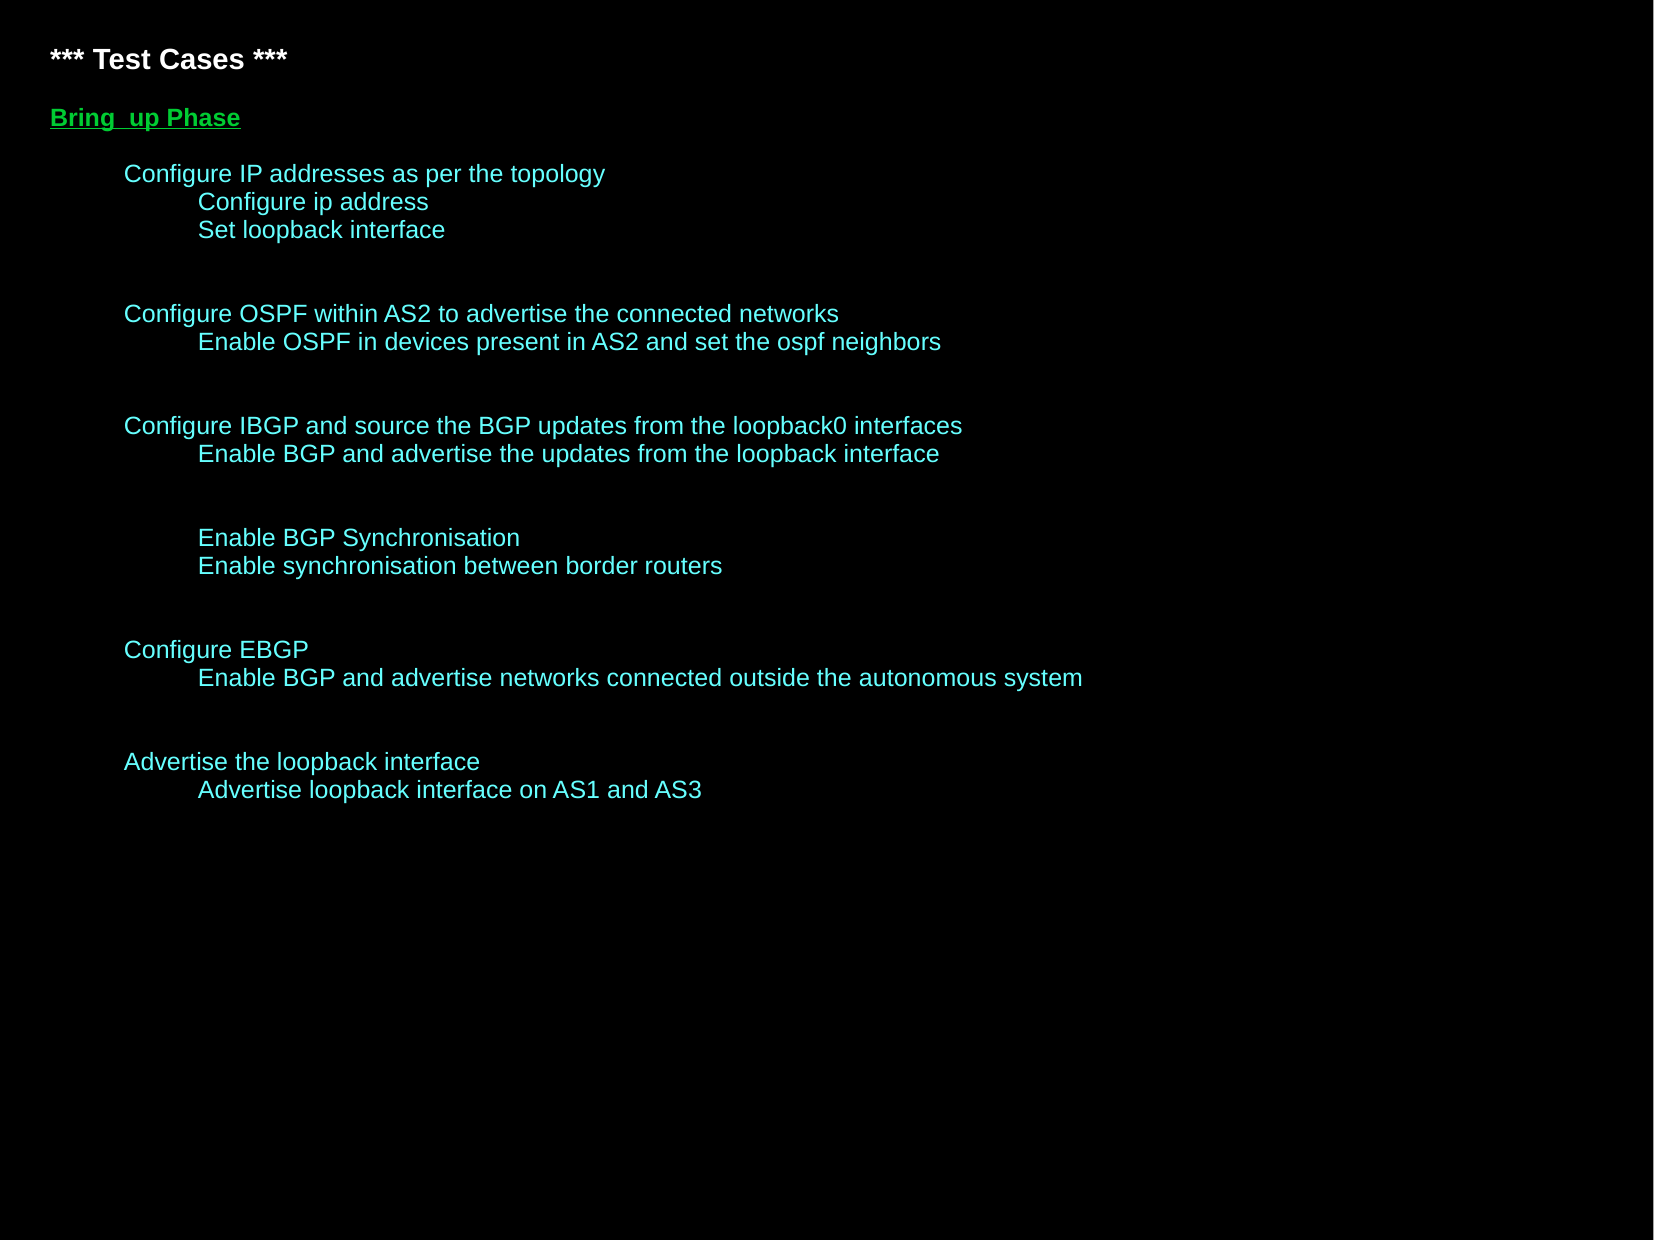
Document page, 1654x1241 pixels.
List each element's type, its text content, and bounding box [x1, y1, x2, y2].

text_box *** Test Cases *** Bring_up Phase Configure IP addresses as per the topology Configure ip address Set loopback interface Configure OSPF within AS2 to advertise the connected networks Enable OSPF in devices present in AS2 and set the ospf neighbors Configure IBGP and source the BGP updates from the loopback0 interfaces Enable BGP and advertise the updates from the loopback interface Enable BGP Synchronisation Enable synchronisation between border routers Configure EBGP Enable BGP and advertise networks connected outside the autonomous system Advertise the loopback interface Advertise loopback interface on AS1 and AS3 [35, 35, 1607, 1170]
